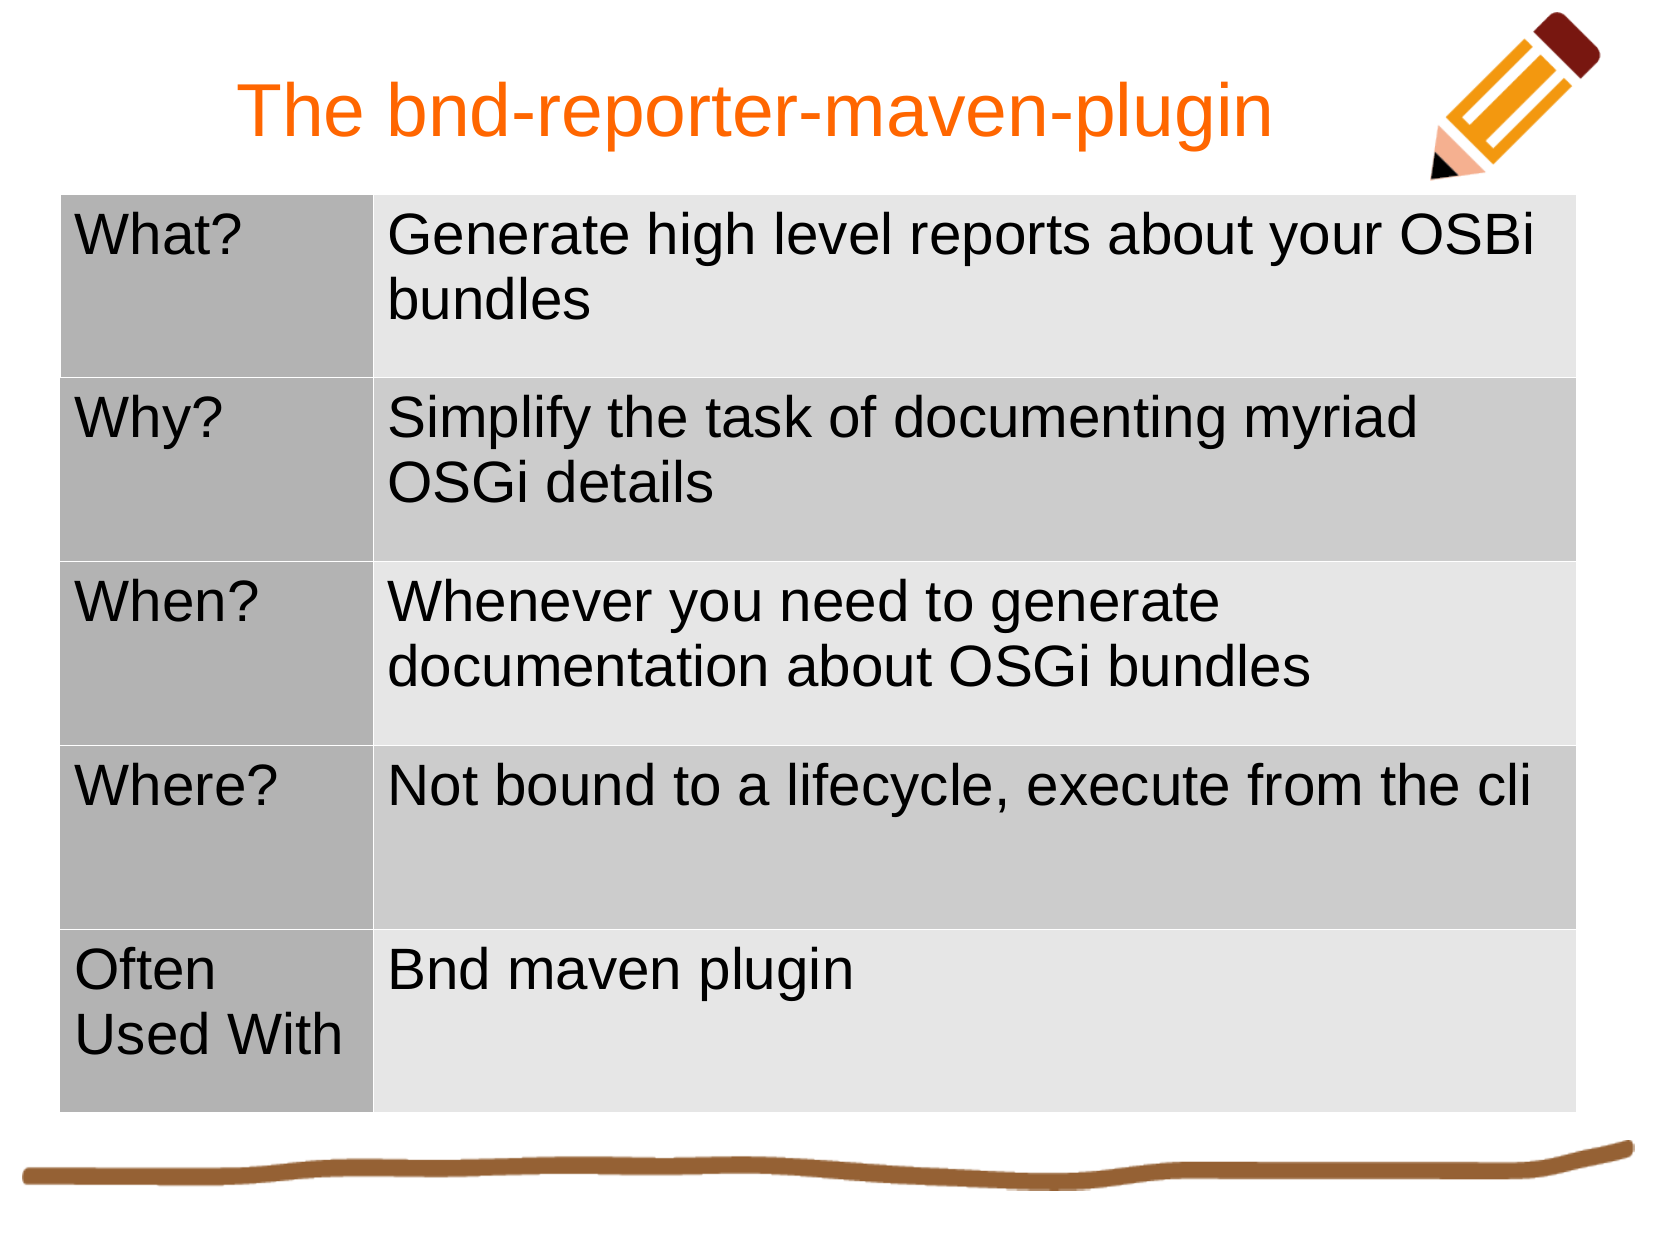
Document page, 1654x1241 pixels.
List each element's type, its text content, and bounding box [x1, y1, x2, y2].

table_header What? [61, 195, 373, 377]
table_cell Not bound to a lifecycle, execute from the cli [374, 746, 1576, 929]
table_cell Often Used With [60, 930, 373, 1112]
picture [22, 1140, 1635, 1191]
table_cell Why? [60, 378, 373, 561]
title The bnd-reporter-maven-plugin [82, 49, 1430, 172]
table_cell Whenever you need to generate documentation about OSGi bundles [374, 562, 1576, 745]
table_header Generate high level reports about your OSBi bundles [374, 195, 1576, 377]
table_cell Where? [60, 746, 373, 929]
table_cell Simplify the task of documenting myriad OSGi details [374, 378, 1576, 561]
picture [1430, 12, 1601, 181]
table_cell Bnd maven plugin [374, 930, 1576, 1112]
table_cell When? [60, 562, 373, 745]
